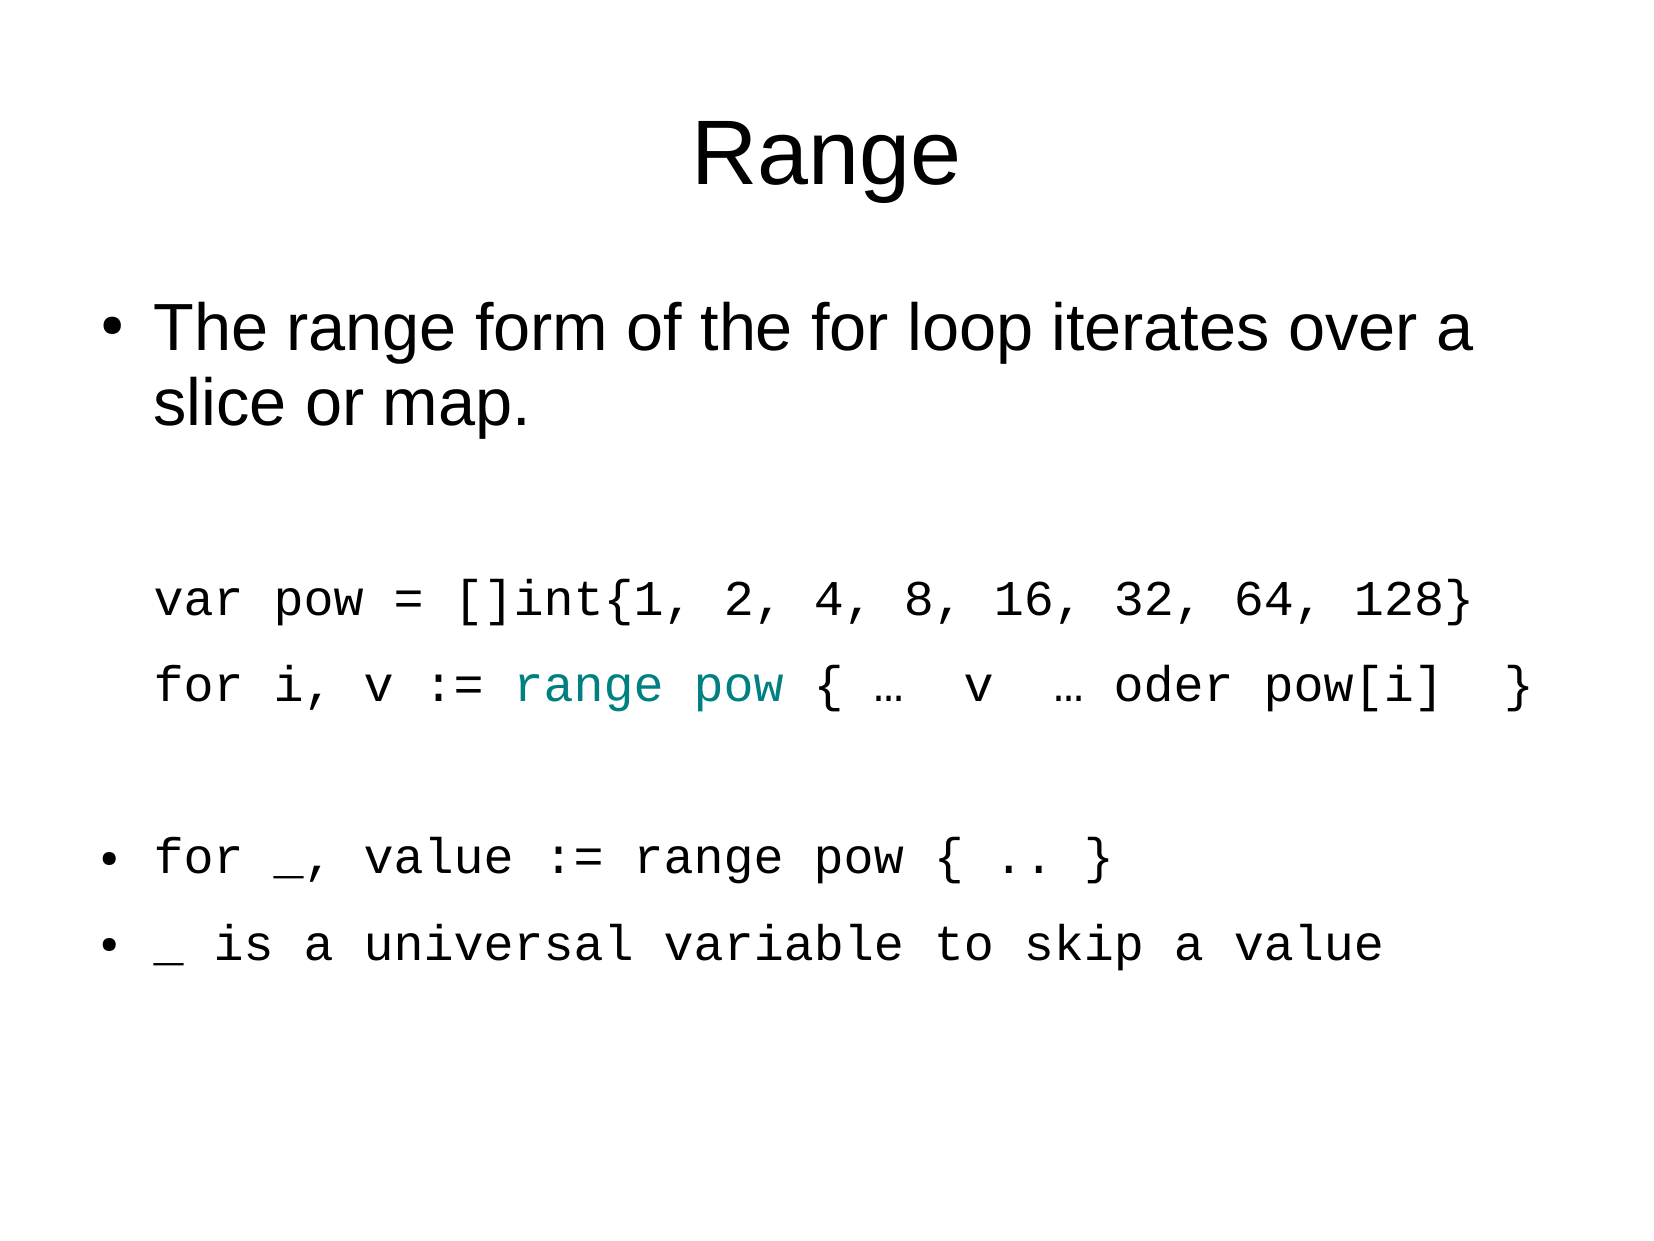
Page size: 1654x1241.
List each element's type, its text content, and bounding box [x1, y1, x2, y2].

title Range [82, 49, 1571, 257]
list The range form of the for loop iterates over a slice or map. var pow = []int{1, 2, 4, 8, 16, 32, 64, 128} for i, v := range pow { … v … oder pow[i] } for _, value := range pow { .. } _ is a universal variable to skip a value [82, 290, 1538, 1010]
